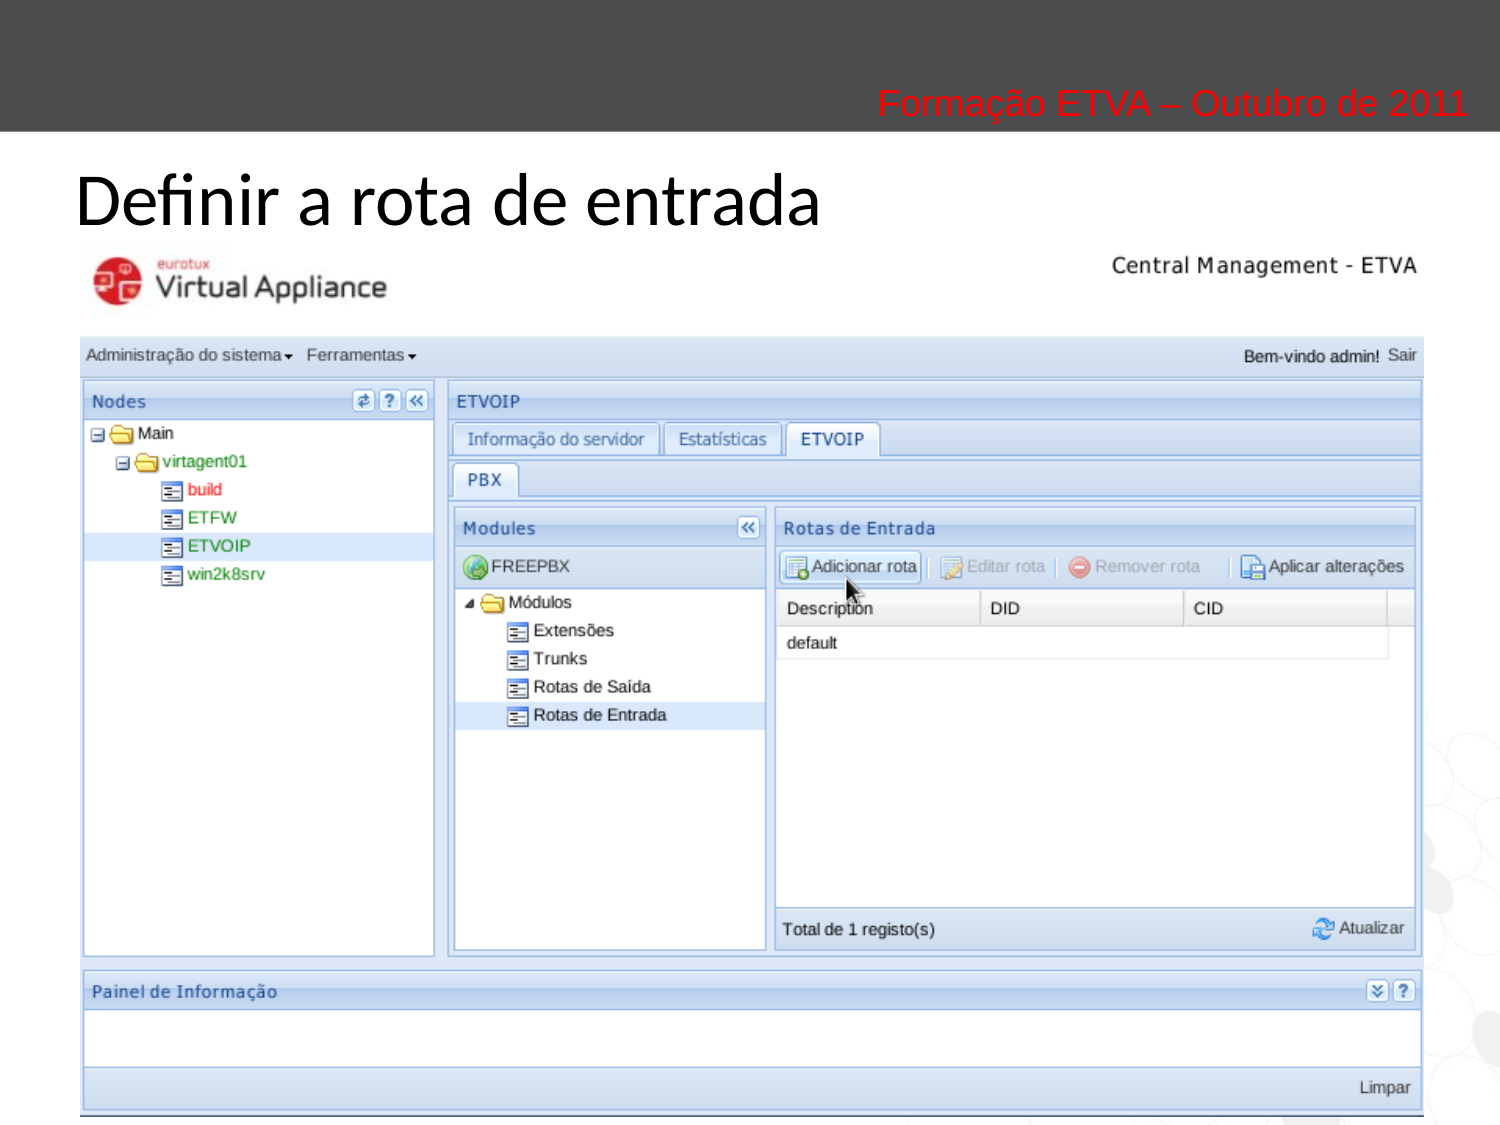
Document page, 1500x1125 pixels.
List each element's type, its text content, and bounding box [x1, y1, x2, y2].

picture [0, 0, 1500, 1125]
title Definir a rota de entrada [75, 112, 1425, 301]
